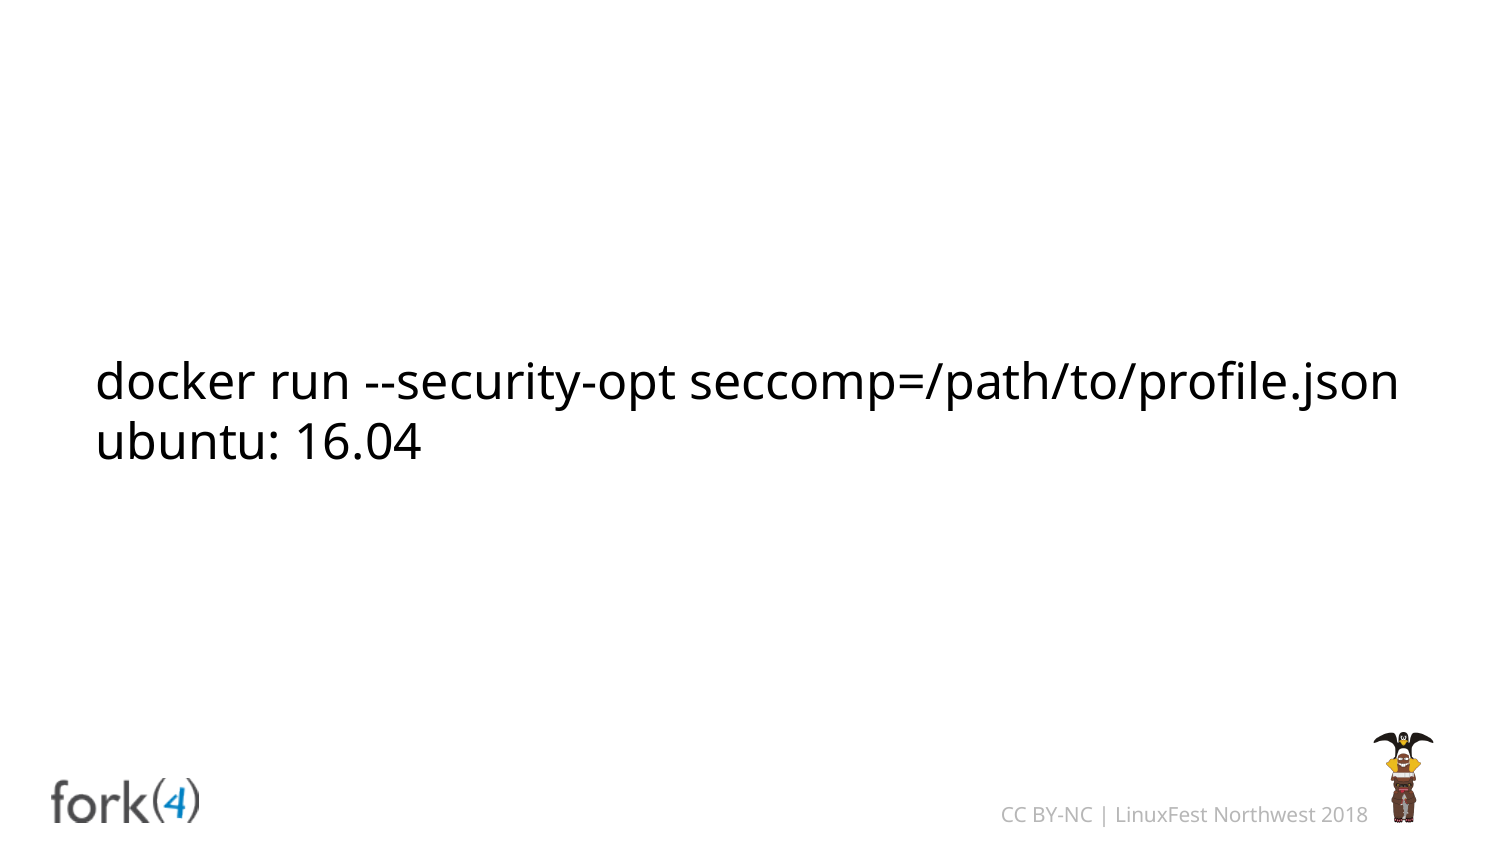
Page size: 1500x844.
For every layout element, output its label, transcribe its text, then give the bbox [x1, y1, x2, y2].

picture [1358, 732, 1449, 823]
picture [51, 778, 199, 823]
title docker run --security-opt seccomp=/path/to/profile.json ubuntu: 16.04 [80, 73, 1431, 745]
